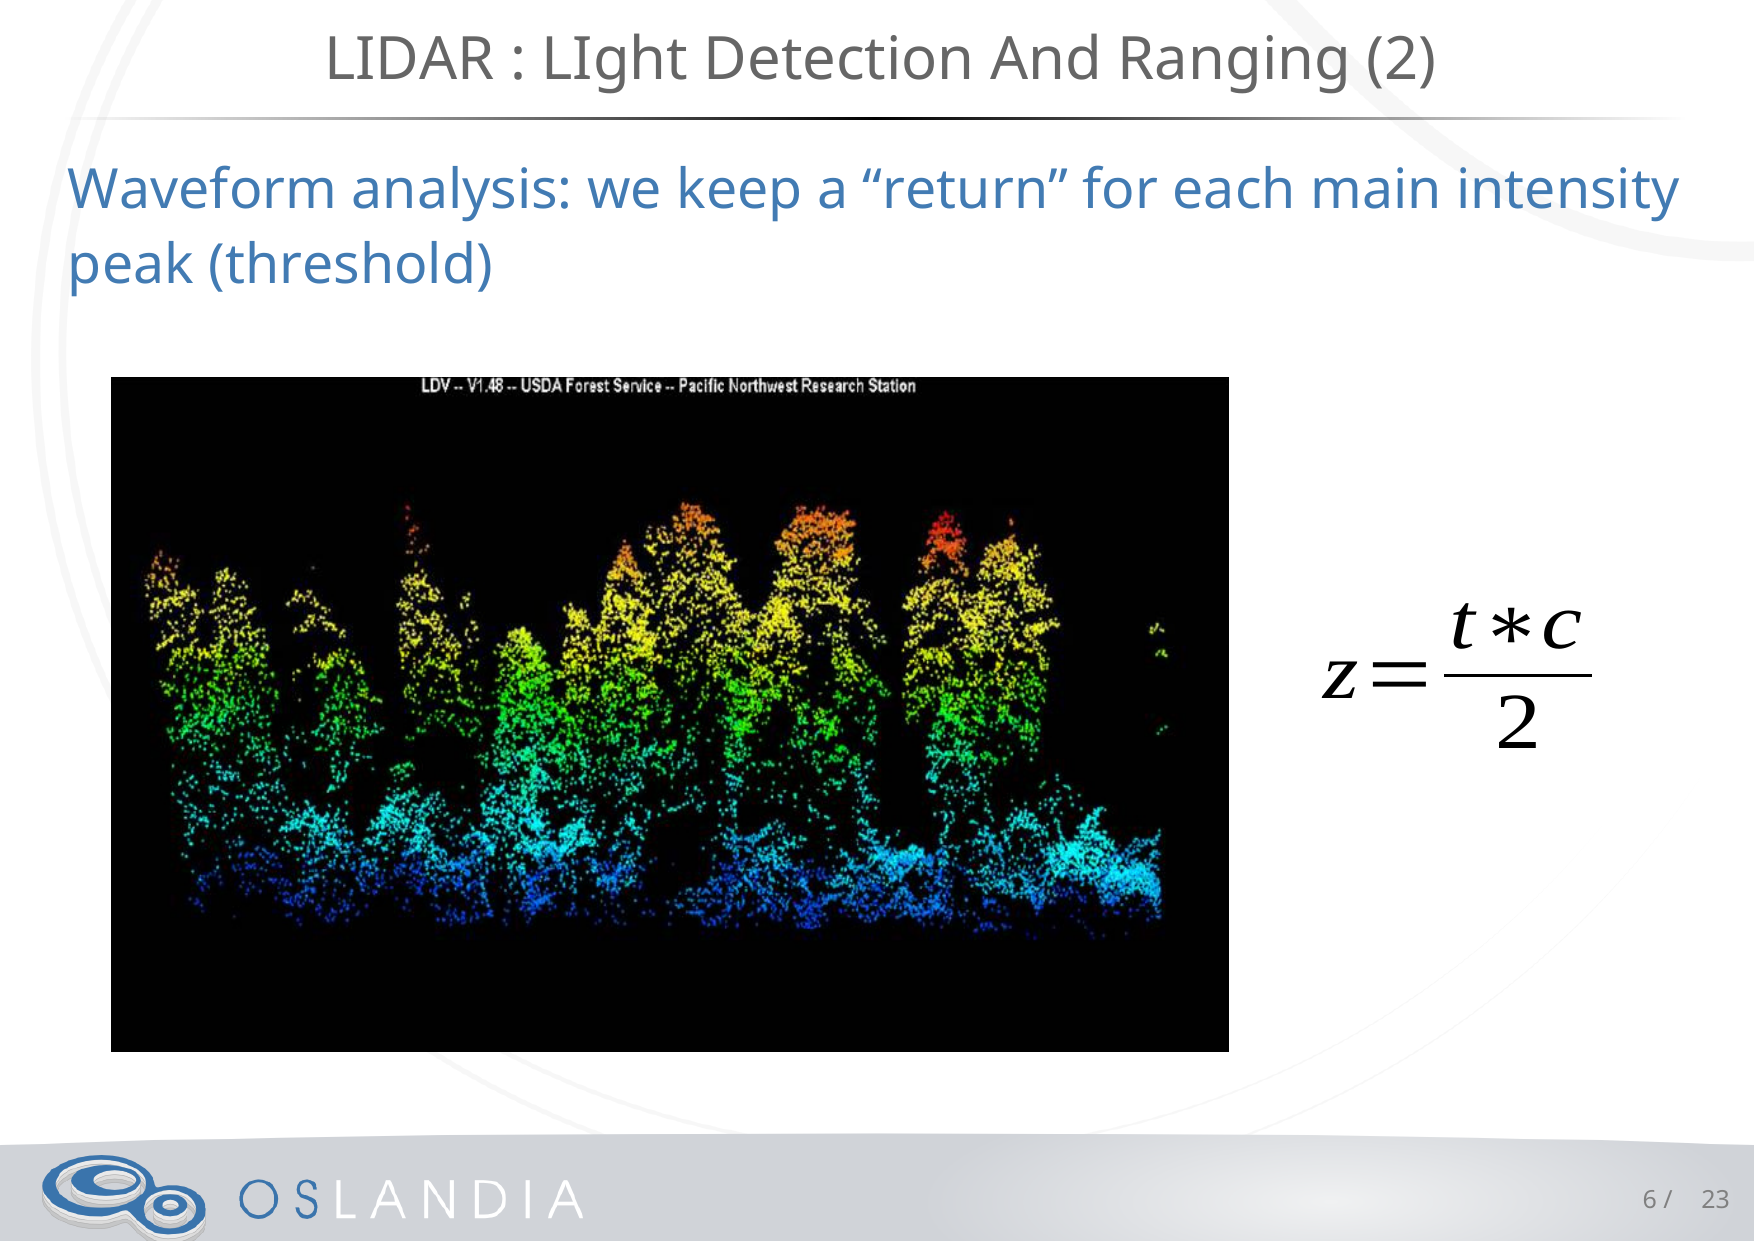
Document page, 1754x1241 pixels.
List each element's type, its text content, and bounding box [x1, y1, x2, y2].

title LIDAR : LIght Detection And Ranging (2) [13, 14, 1749, 98]
list Waveform analysis: we keep a “return” for each main intensity peak (threshold) [38, 148, 1710, 308]
picture [0, 0, 1754, 1241]
chart [1294, 578, 1619, 768]
